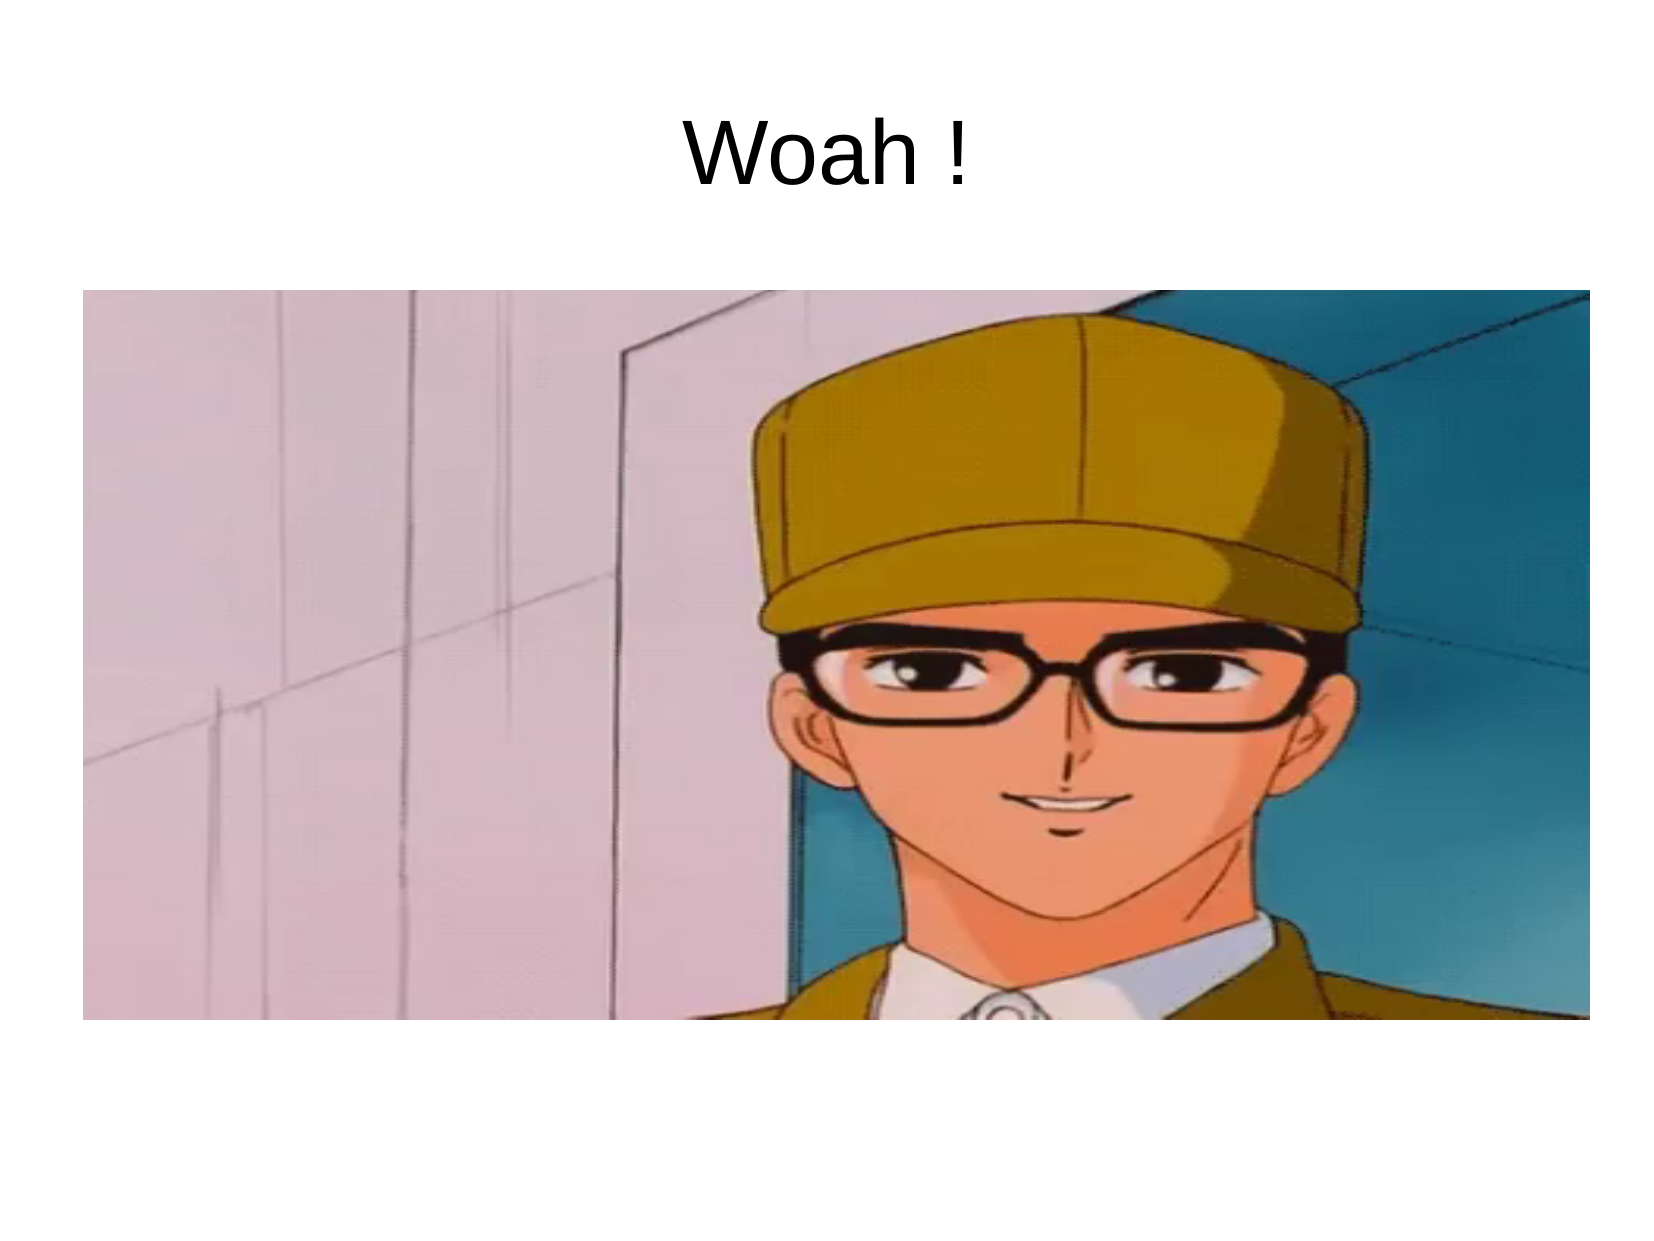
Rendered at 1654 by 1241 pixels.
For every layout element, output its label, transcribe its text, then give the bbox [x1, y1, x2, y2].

text_box [82, 290, 1591, 1021]
title Woah ! [82, 49, 1571, 257]
